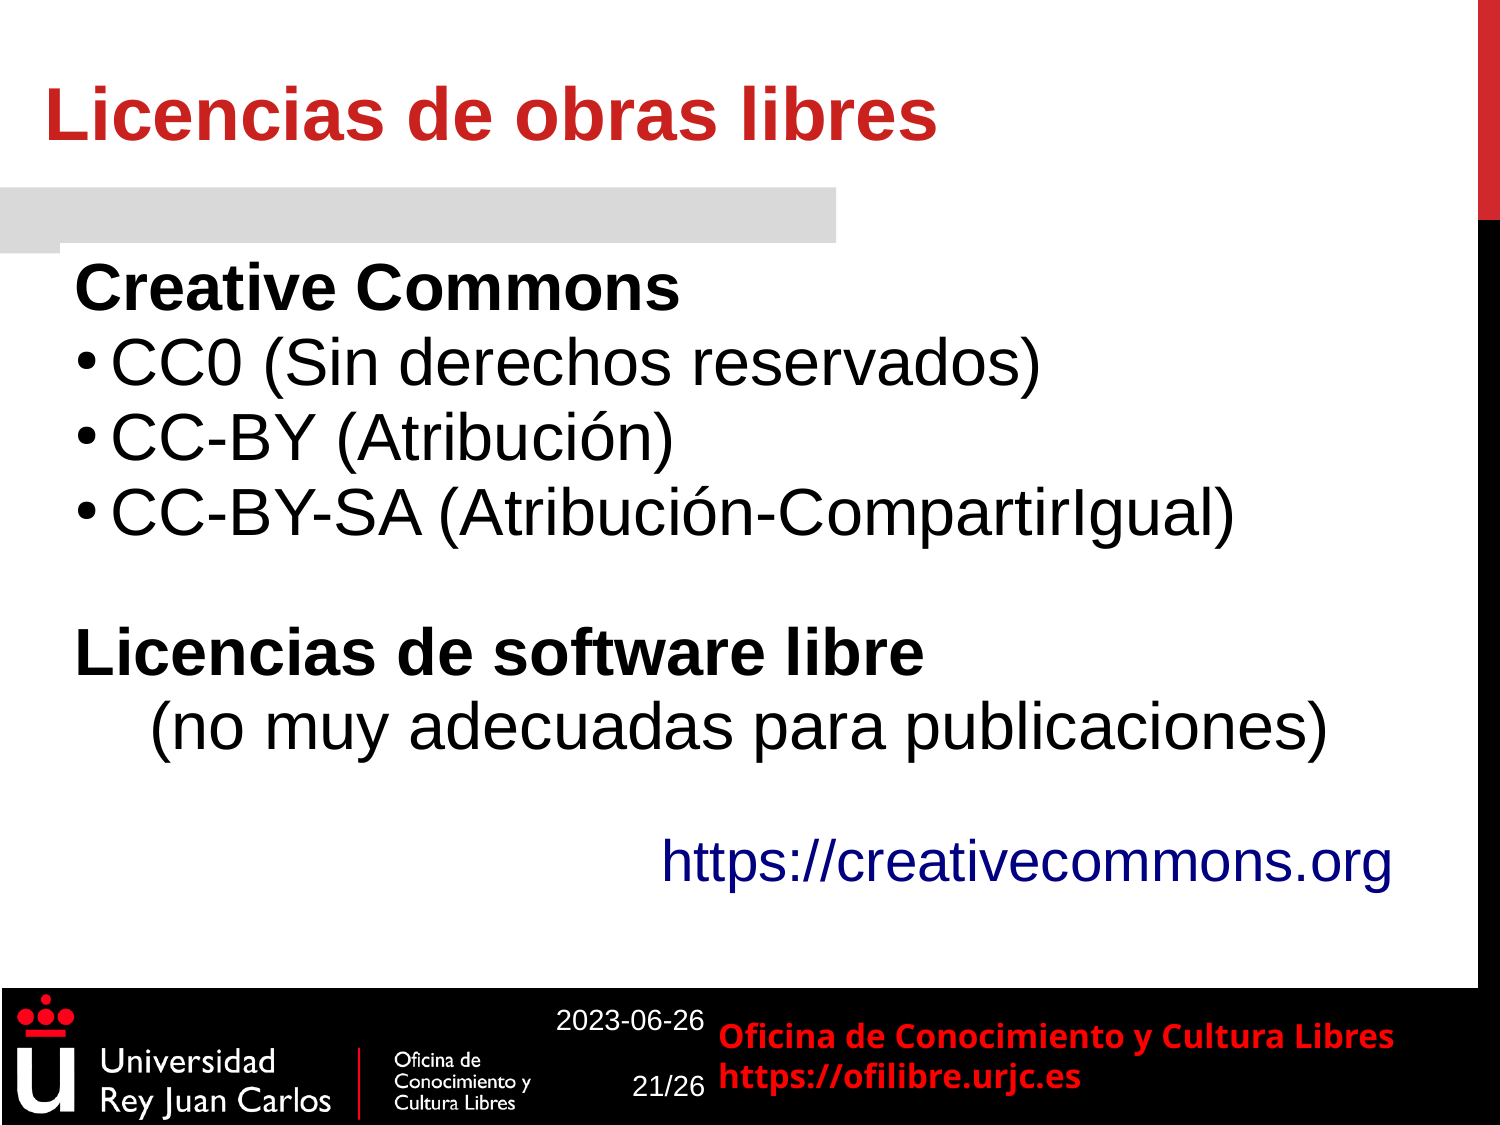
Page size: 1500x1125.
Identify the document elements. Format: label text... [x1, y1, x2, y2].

title [75, 7, 1425, 196]
text_box Licencias de obras libres [30, 64, 1306, 248]
picture [17, 994, 531, 1120]
text_box Creative Commons CC0 (Sin derechos reservados) CC-BY (Atribución) CC-BY-SA (Atribución-CompartirIgual) Licencias de software libre (no muy adecuadas para publicaciones) https://creativecommons.org [60, 243, 1411, 967]
